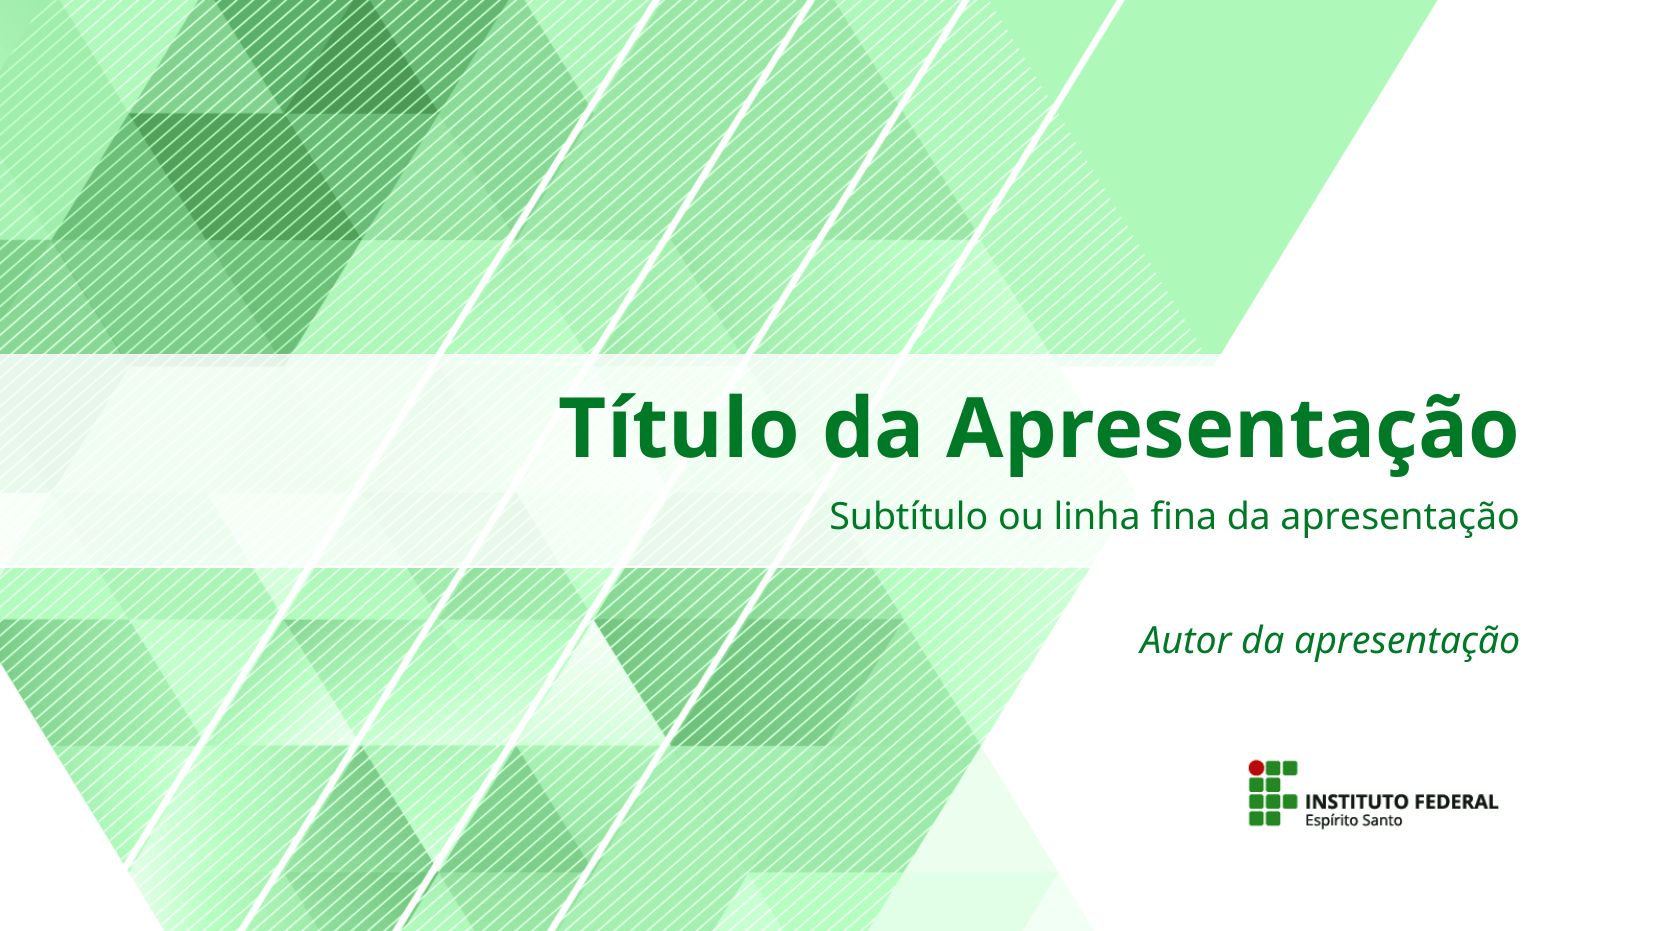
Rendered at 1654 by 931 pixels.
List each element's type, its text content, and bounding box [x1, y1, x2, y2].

text_box Subtítulo ou linha fina da apresentação [531, 484, 1536, 550]
text_box Título da Apresentação [484, 366, 1536, 482]
text_box [0, 354, 1654, 567]
picture [0, 0, 1654, 354]
picture [0, 567, 1654, 931]
text_box Autor da apresentação [602, 608, 1536, 669]
